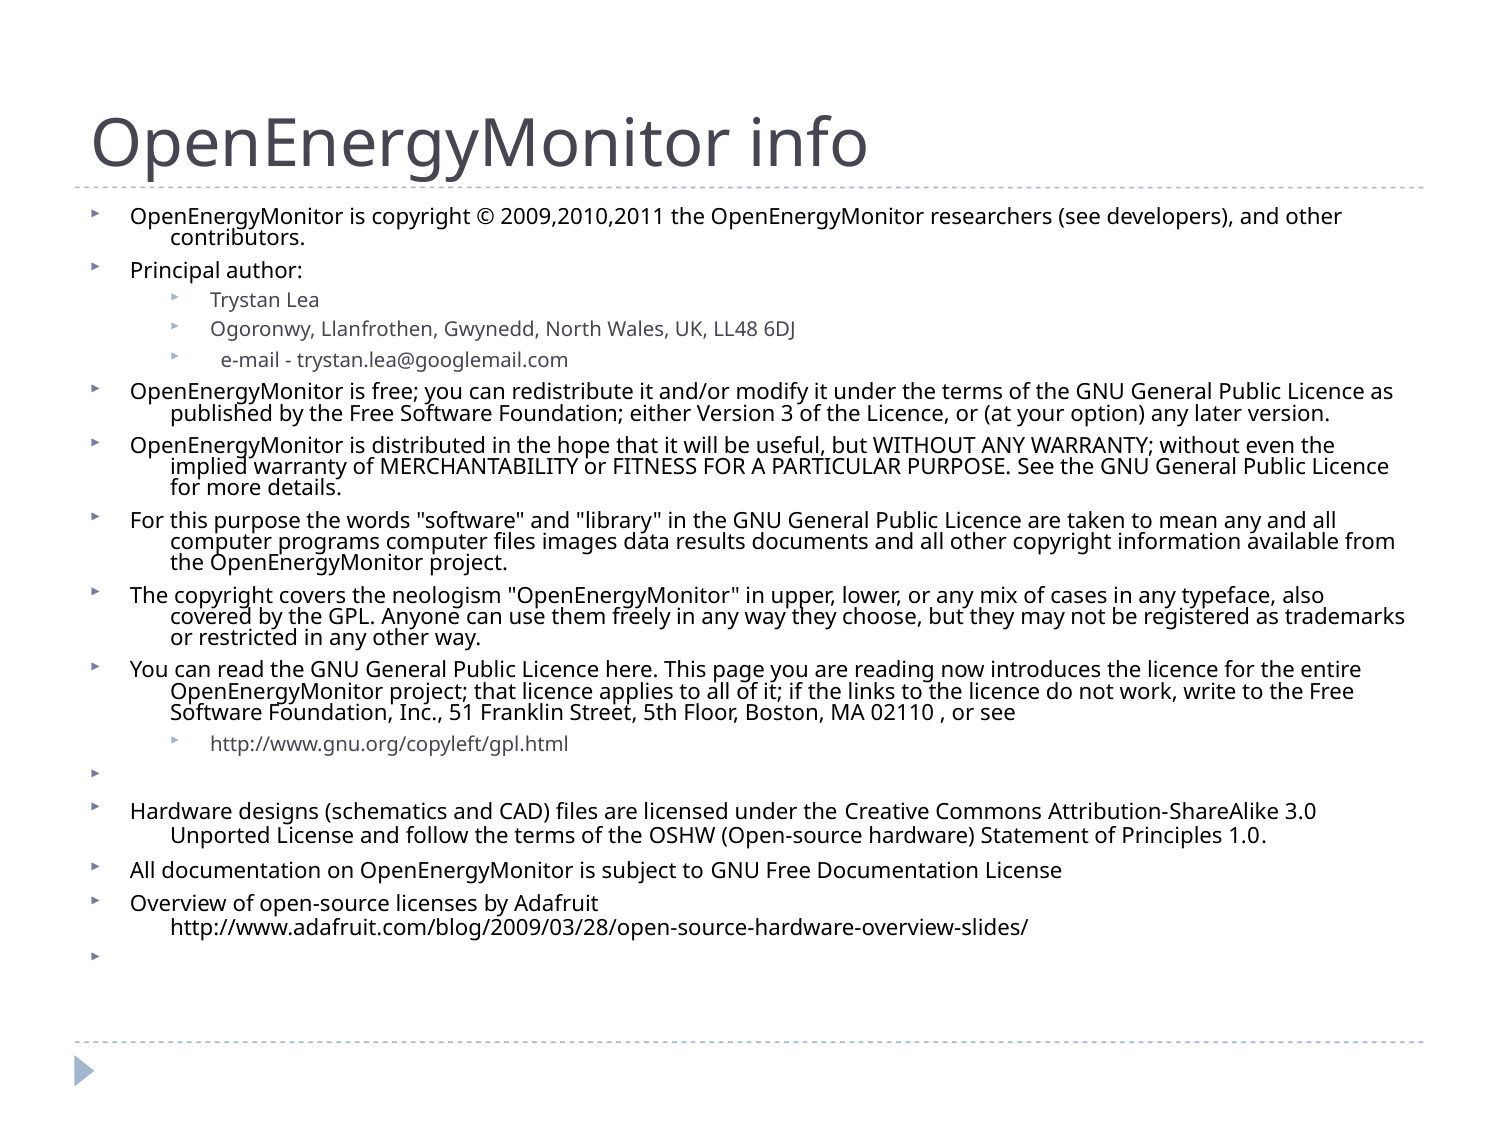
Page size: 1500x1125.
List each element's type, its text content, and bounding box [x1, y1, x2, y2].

title OpenEnergyMonitor info [75, 24, 1426, 188]
list OpenEnergyMonitor is copyright © 2009,2010,2011 the OpenEnergyMonitor researchers (see developers), and other contributors. Principal author: Trystan Lea Ogoronwy, Llanfrothen, Gwynedd, North Wales, UK, LL48 6DJ e-mail - trystan.lea@googlemail.com OpenEnergyMonitor is free; you can redistribute it and/or modify it under the terms of the GNU General Public Licence as published by the Free Software Foundation; either Version 3 of the Licence, or (at your option) any later version. OpenEnergyMonitor is distributed in the hope that it will be useful, but WITHOUT ANY WARRANTY; without even the implied warranty of MERCHANTABILITY or FITNESS FOR A PARTICULAR PURPOSE. See the GNU General Public Licence for more details. For this purpose the words "software" and "library" in the GNU General Public Licence are taken to mean any and all computer programs computer files images data results documents and all other copyright information available from the OpenEnergyMonitor project. The copyright covers the neologism "OpenEnergyMonitor" in upper, lower, or any mix of cases in any typeface, also covered by the GPL. Anyone can use them freely in any way they choose, but they may not be registered as trademarks or restricted in any other way. You can read the GNU General Public Licence here. This page you are reading now introduces the licence for the entire OpenEnergyMonitor project; that licence applies to all of it; if the links to the licence do not work, write to the Free Software Foundation, Inc., 51 Franklin Street, 5th Floor, Boston, MA 02110 , or see http://www.gnu.org/copyleft/gpl.html Hardware designs (schematics and CAD) files are licensed under the Creative Commons Attribution-ShareAlike 3.0 Unported License and follow the terms of the OSHW (Open-source hardware) Statement of Principles 1.0. All documentation on OpenEnergyMonitor is subject to GNU Free Documentation License Overview of open-source licenses by Adafruit http://www.adafruit.com/blog/2009/03/28/open-source-hardware-overview-slides/ [75, 200, 1426, 1011]
